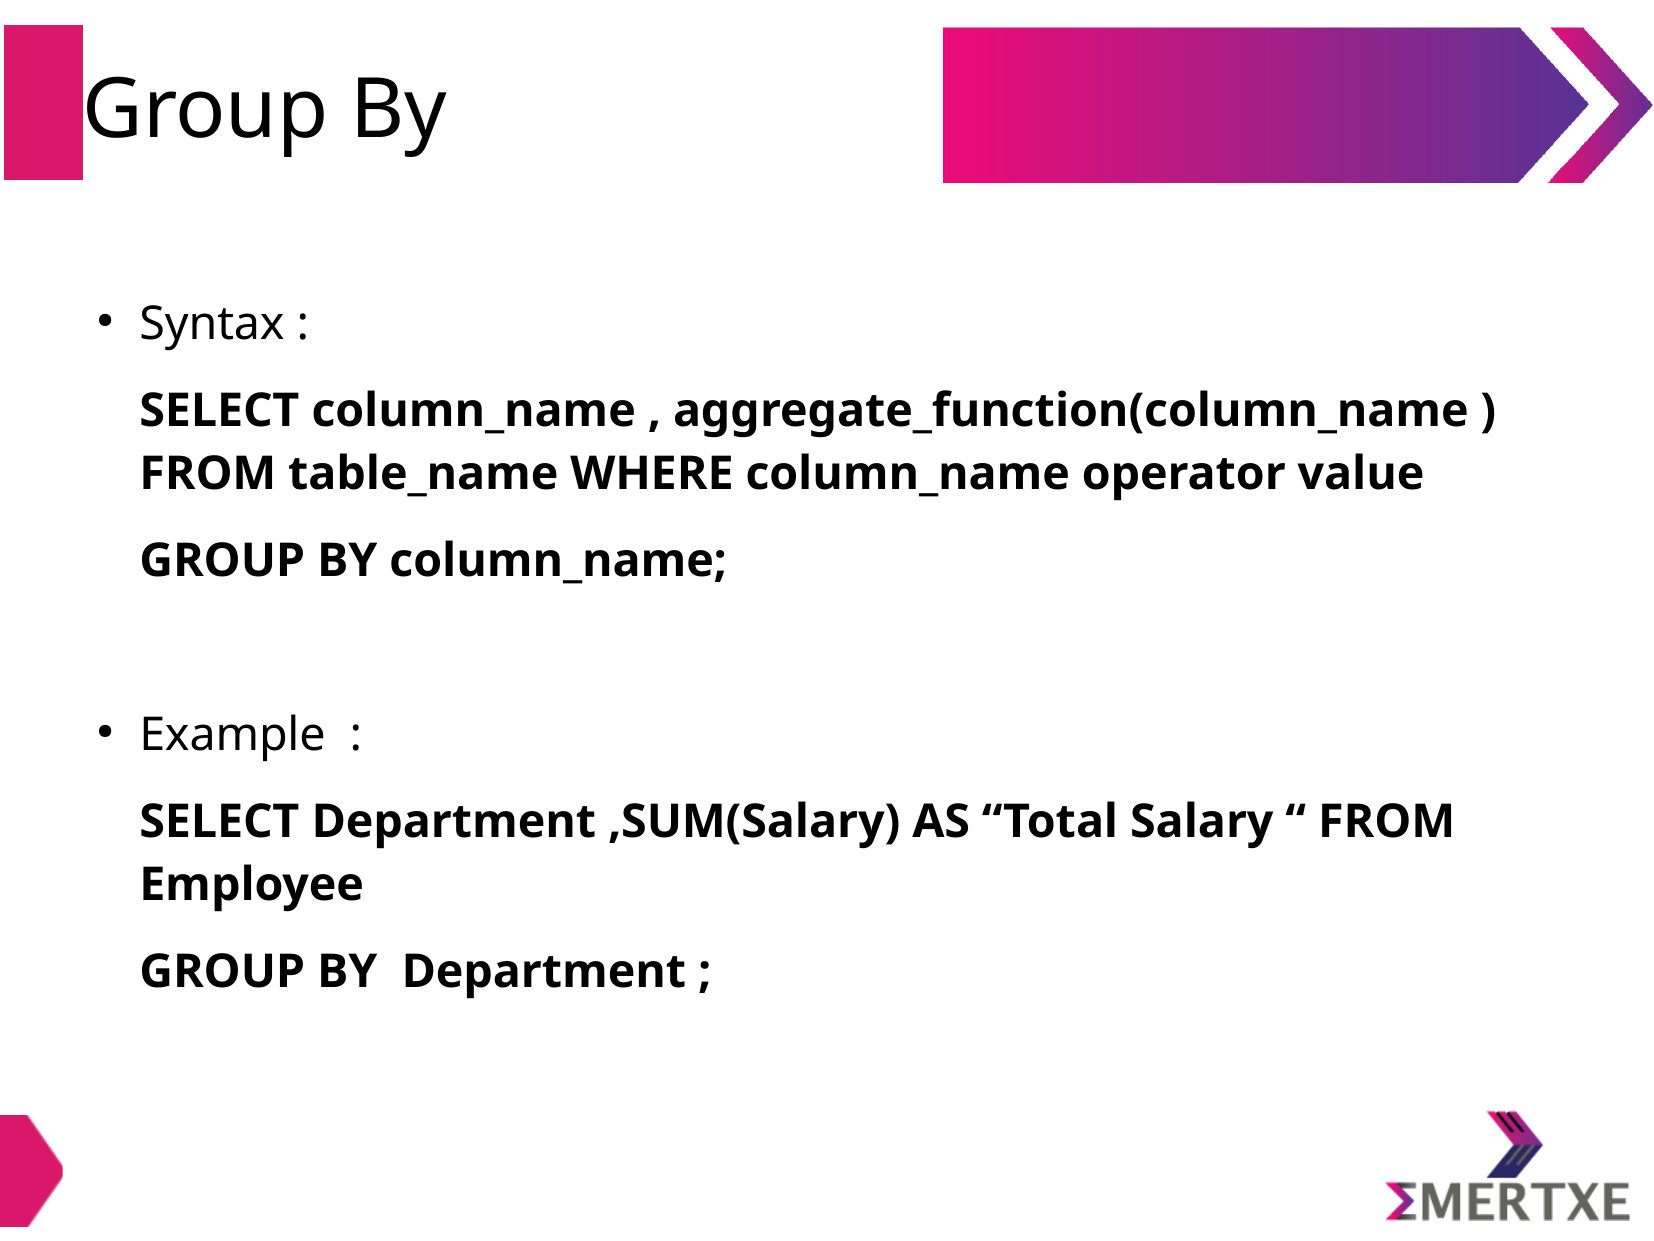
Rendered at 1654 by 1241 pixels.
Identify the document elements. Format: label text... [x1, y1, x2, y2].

picture [1571, 27, 1653, 183]
title Group By [82, 2, 1571, 210]
picture [1385, 1107, 1631, 1221]
list Syntax : SELECT column_name , aggregate_function(column_name ) FROM table_name WHERE column_name operator value GROUP BY column_name; Example : SELECT Department ,SUM(Salary) AS “Total Salary “ FROM Employee GROUP BY Department ; [82, 290, 1571, 1010]
